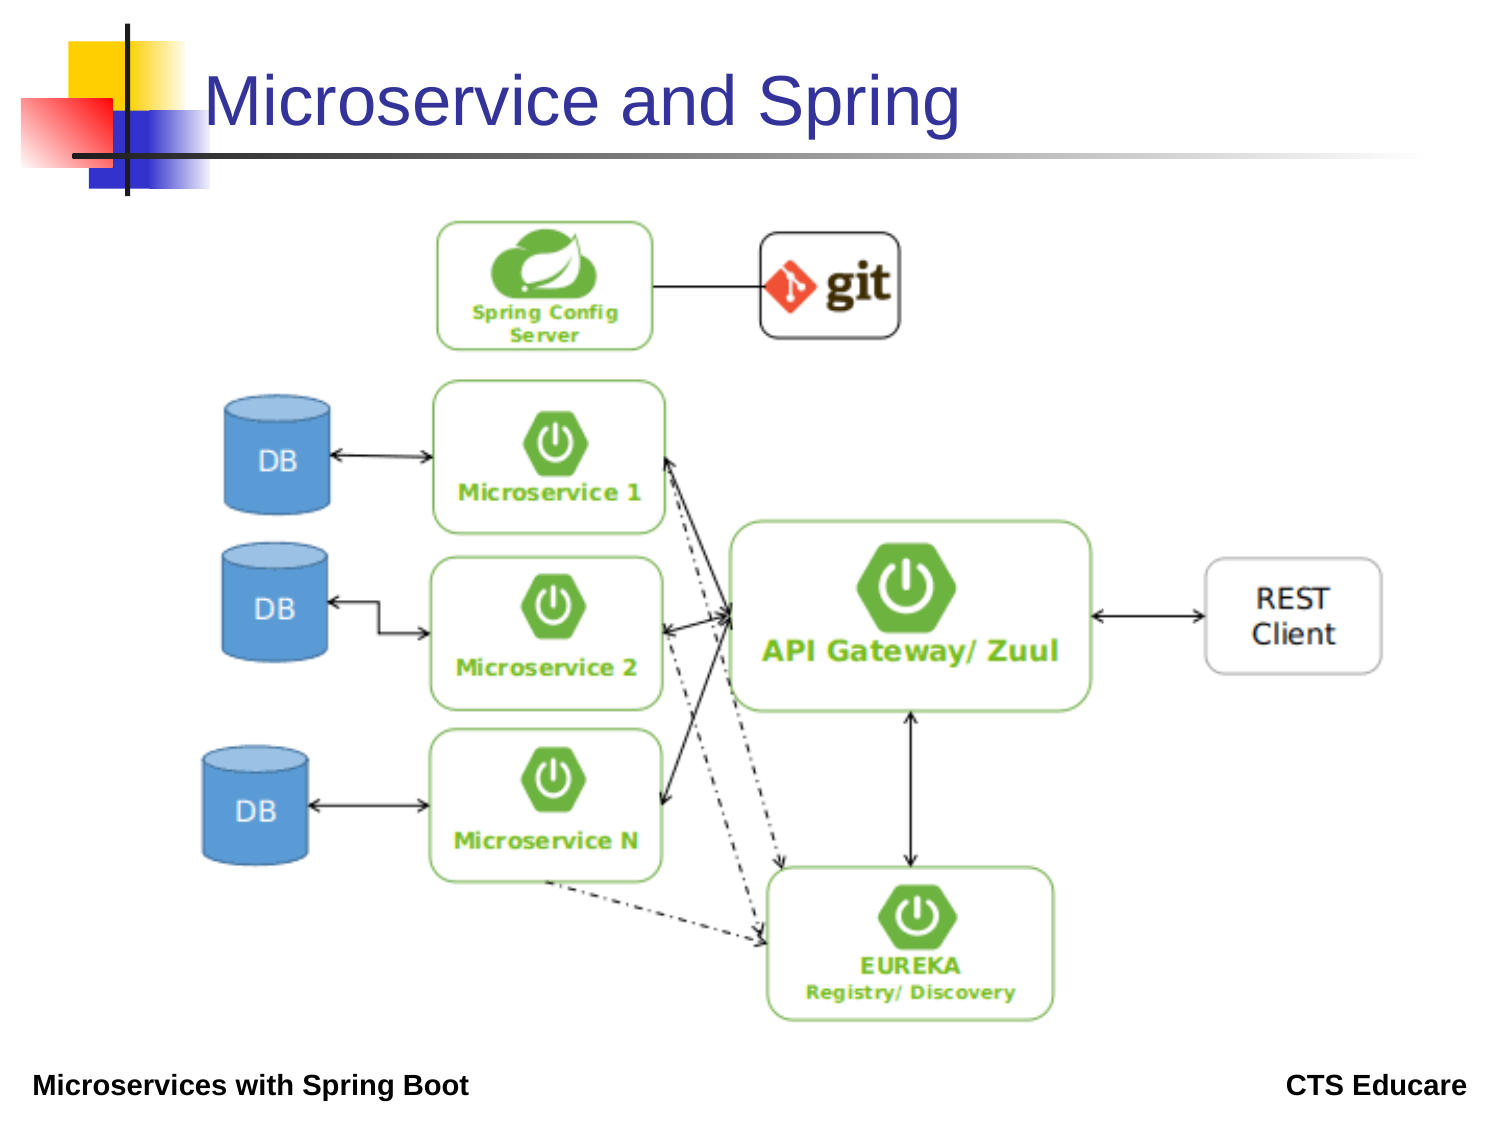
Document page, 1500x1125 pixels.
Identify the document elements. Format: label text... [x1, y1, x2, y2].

title Microservice and Spring [188, 46, 1468, 149]
picture [189, 209, 1398, 1037]
